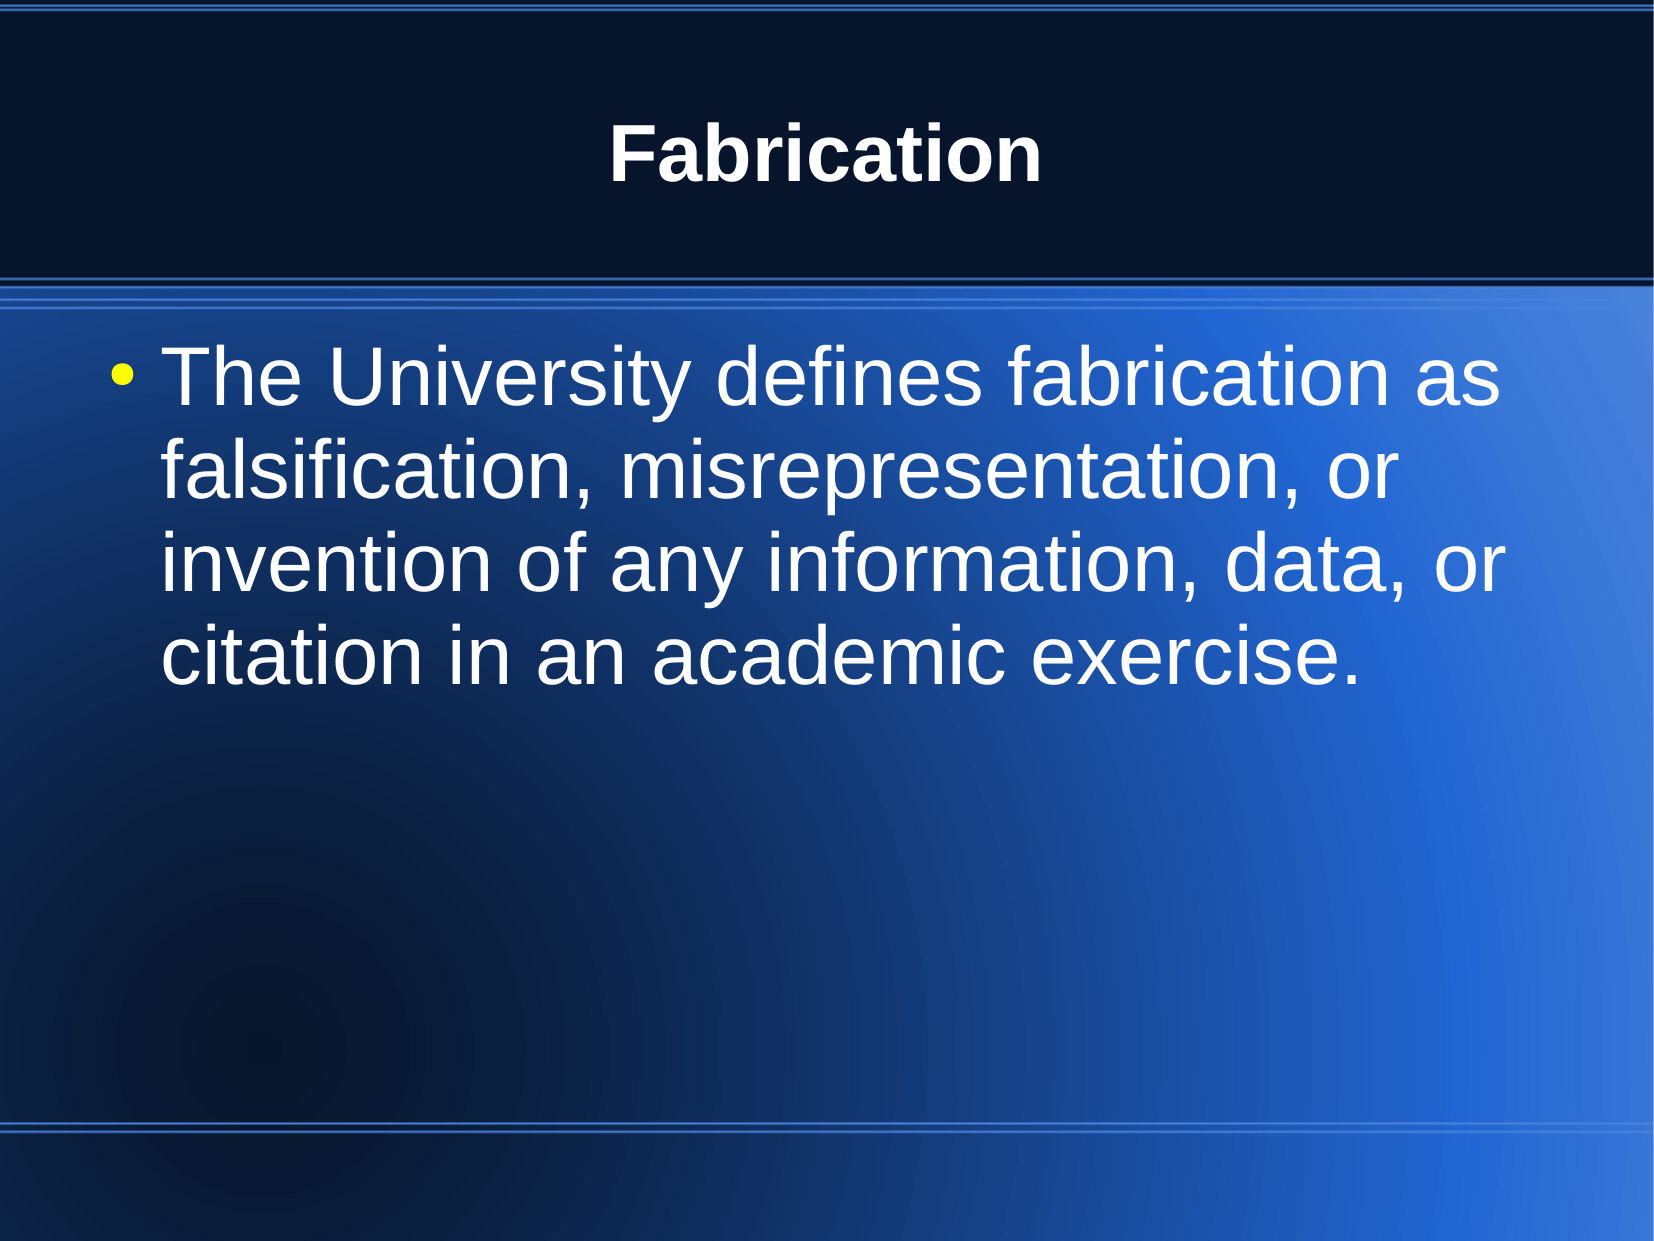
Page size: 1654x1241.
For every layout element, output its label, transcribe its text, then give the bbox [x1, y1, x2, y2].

title Fabrication [82, 49, 1571, 257]
picture [0, 0, 1654, 1241]
list The University defines fabrication as falsification, misrepresentation, or invention of any information, data, or citation in an academic exercise. [90, 330, 1606, 1035]
